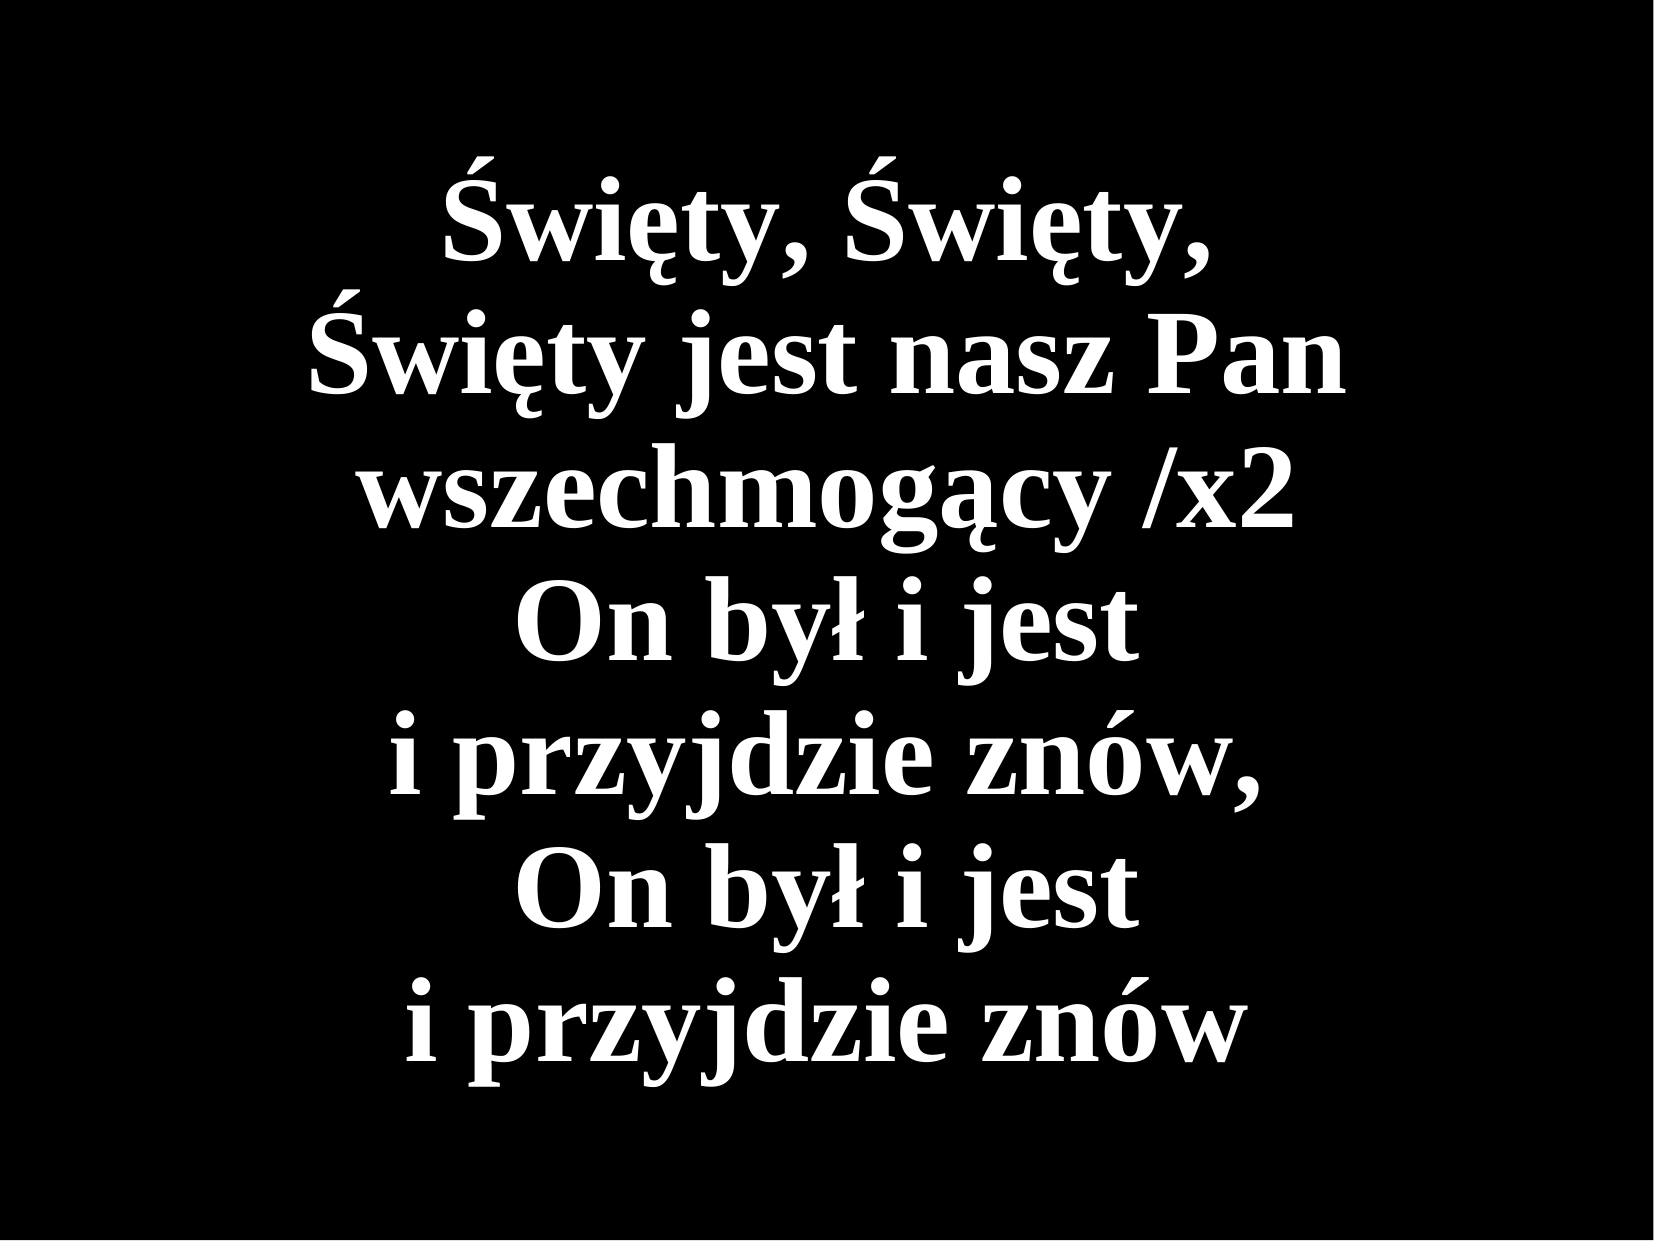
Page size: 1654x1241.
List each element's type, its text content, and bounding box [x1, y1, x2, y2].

title Święty, Święty, Święty jest nasz Pan wszechmogący /x2 On był i jest i przyjdzie znów, On był i jest i przyjdzie znów [0, 0, 1654, 1241]
